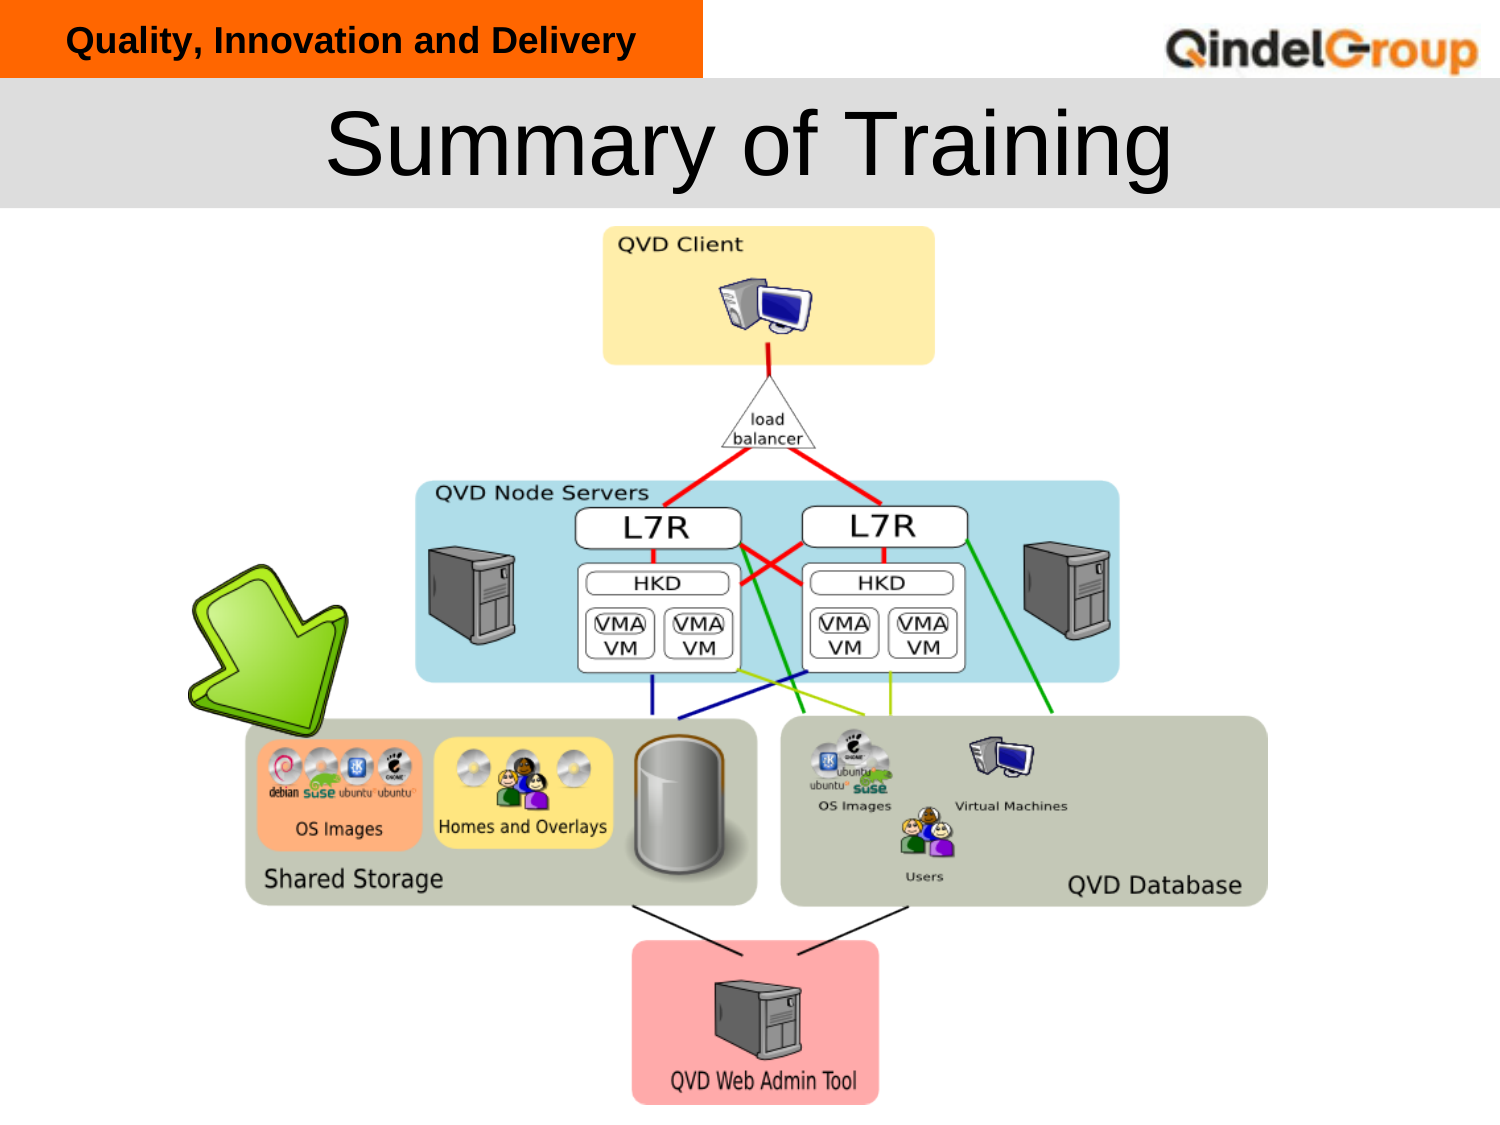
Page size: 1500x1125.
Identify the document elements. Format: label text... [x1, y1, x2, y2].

title Summary of Training [75, 45, 1426, 233]
picture [188, 226, 1268, 1105]
picture [1163, 23, 1481, 78]
